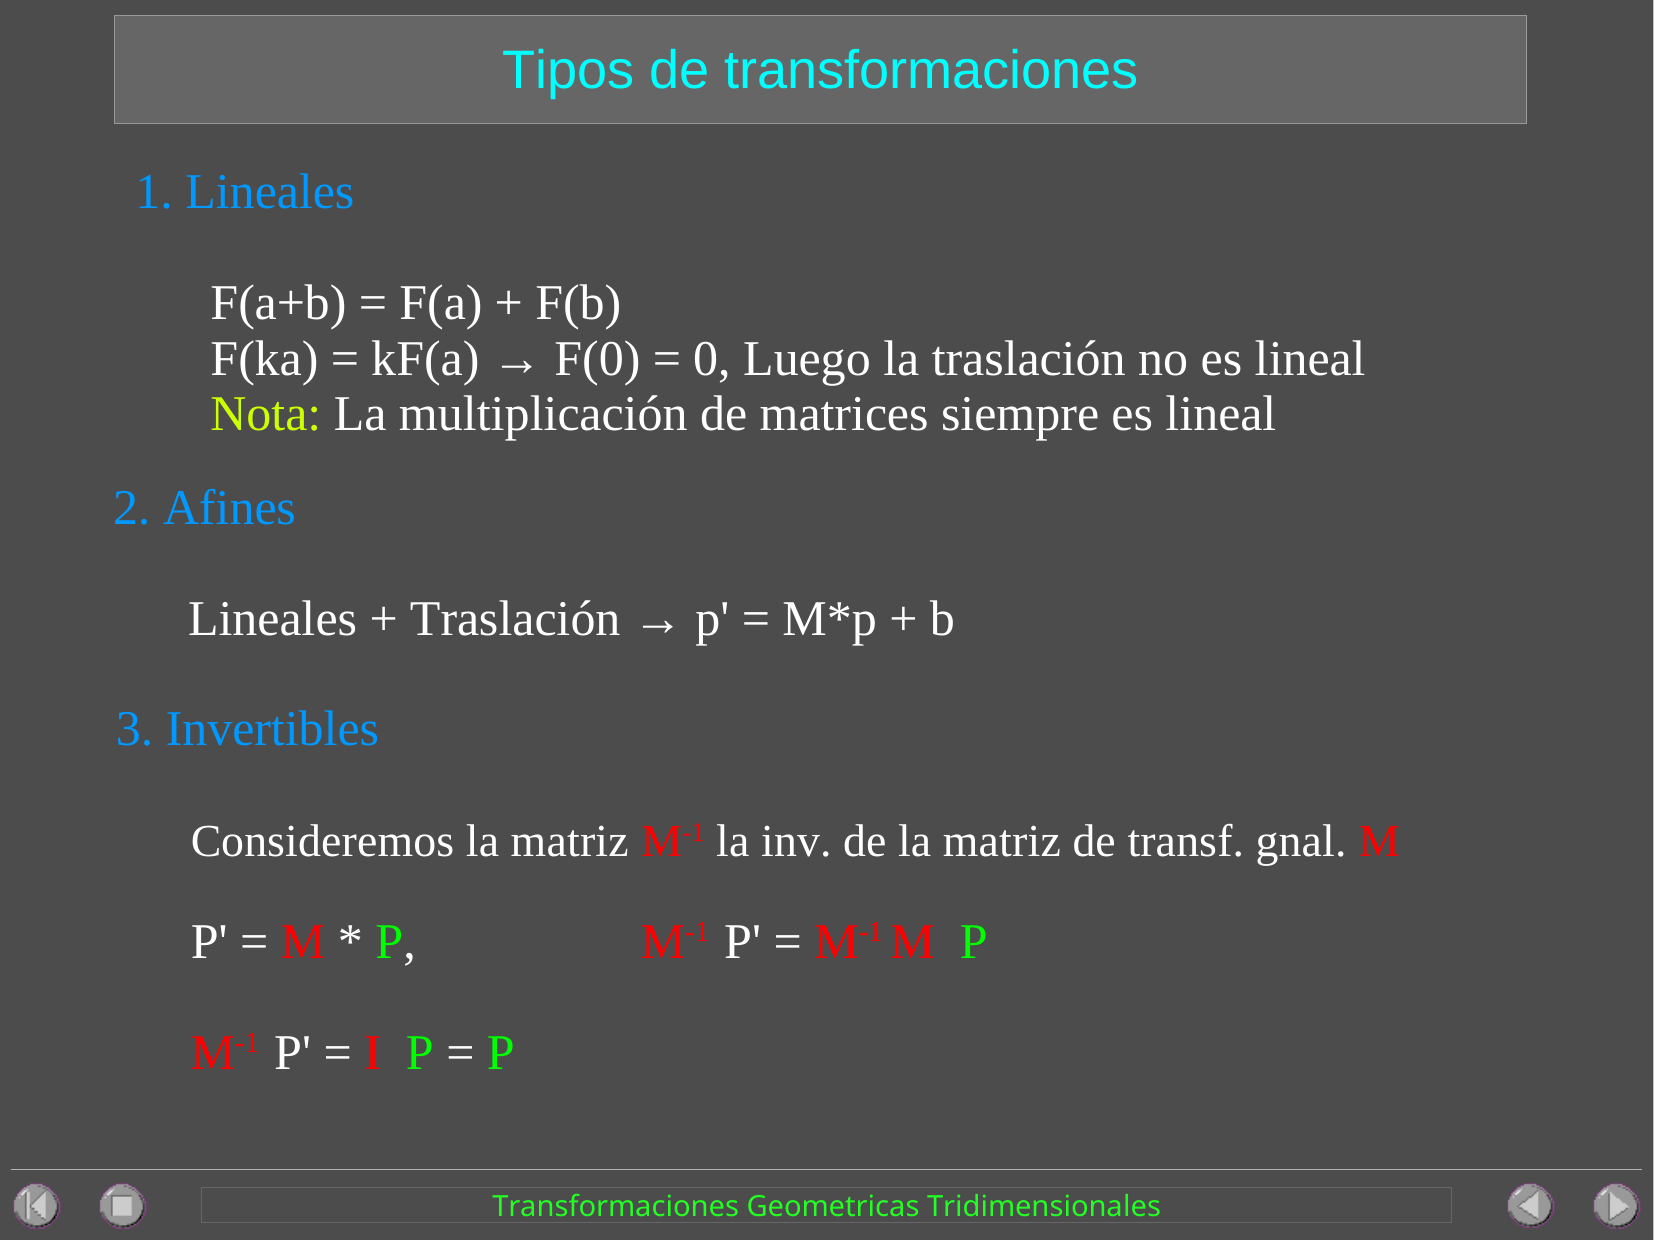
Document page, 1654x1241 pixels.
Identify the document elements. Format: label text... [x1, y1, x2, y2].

picture [11, 1181, 62, 1232]
text_box 2. Afines Lineales + Traslación → p' = M*p + b [113, 479, 1525, 660]
picture [1591, 1181, 1642, 1232]
picture [97, 1181, 148, 1232]
title Tipos de transformaciones [114, 15, 1527, 124]
picture [1505, 1181, 1556, 1231]
text_box 3. Invertibles Consideremos la matriz M-1 la inv. de la matriz de transf. gnal. M P' = M * P, M-1 P' = M-1 M P M-1 P' = I P = P [115, 701, 1528, 1115]
text_box 1. Lineales F(a+b) = F(a) + F(b) F(ka) = kF(a) → F(0) = 0, Luego la traslación no es lineal Nota: La multiplicación de matrices siempre es lineal [135, 164, 1369, 465]
